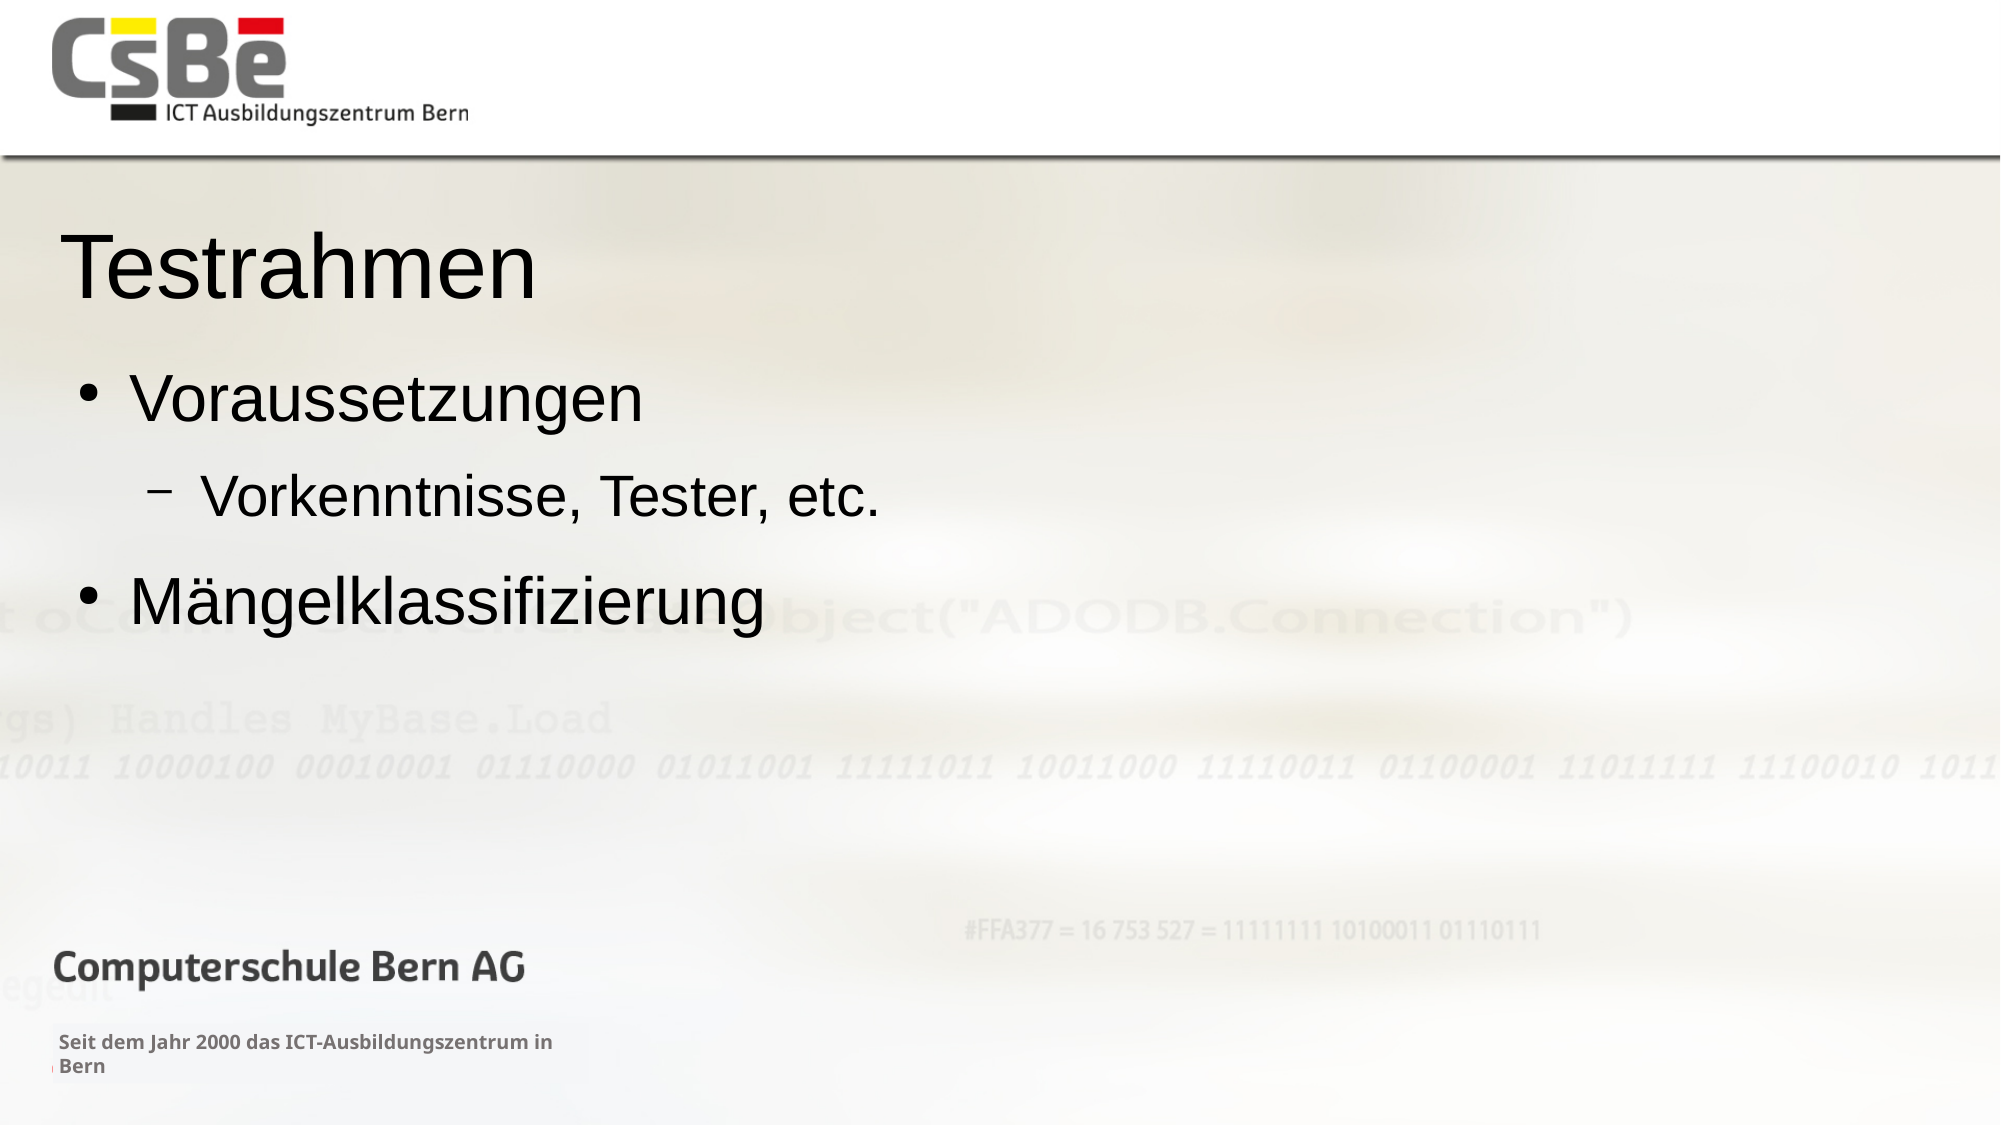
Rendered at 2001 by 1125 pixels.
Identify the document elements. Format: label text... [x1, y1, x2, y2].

list Voraussetzungen Vorkenntnisse, Tester, etc. Mängelklassifizierung [59, 355, 1920, 909]
picture [0, 0, 2001, 1125]
list Testrahmen [59, 206, 1920, 355]
